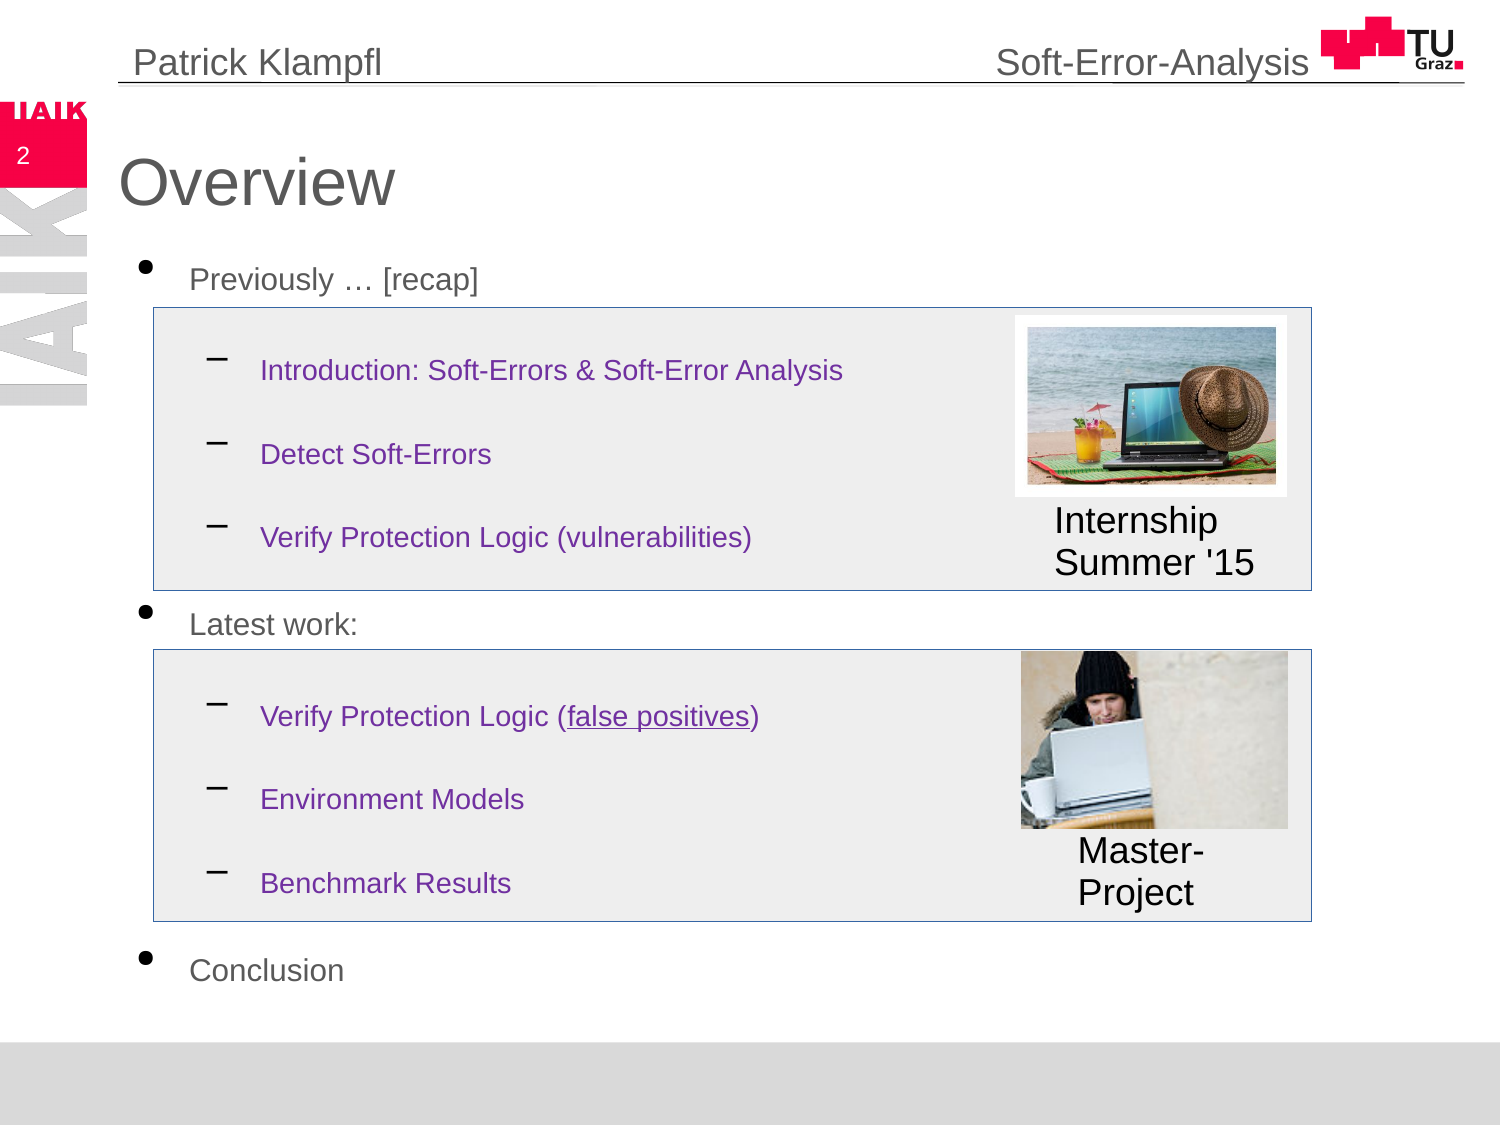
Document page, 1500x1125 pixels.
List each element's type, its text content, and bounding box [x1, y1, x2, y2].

picture [1015, 315, 1287, 497]
title Overview [118, 138, 1469, 236]
picture [1021, 651, 1288, 829]
text_box Master-Project [1062, 829, 1264, 922]
picture [0, 1, 87, 406]
list Previously … [recap] Introduction: Soft-Errors & Soft-Error Analysis Detect Soft-Errors Verify Protection Logic (vulnerabilities) Latest work: Verify Protection Logic (false positives) Environment Models Benchmark Results Conclusion [118, 236, 1469, 979]
slide_number <number> [1, 124, 84, 185]
text_box Internship Summer '15 [1039, 491, 1323, 591]
picture [1318, 12, 1466, 73]
